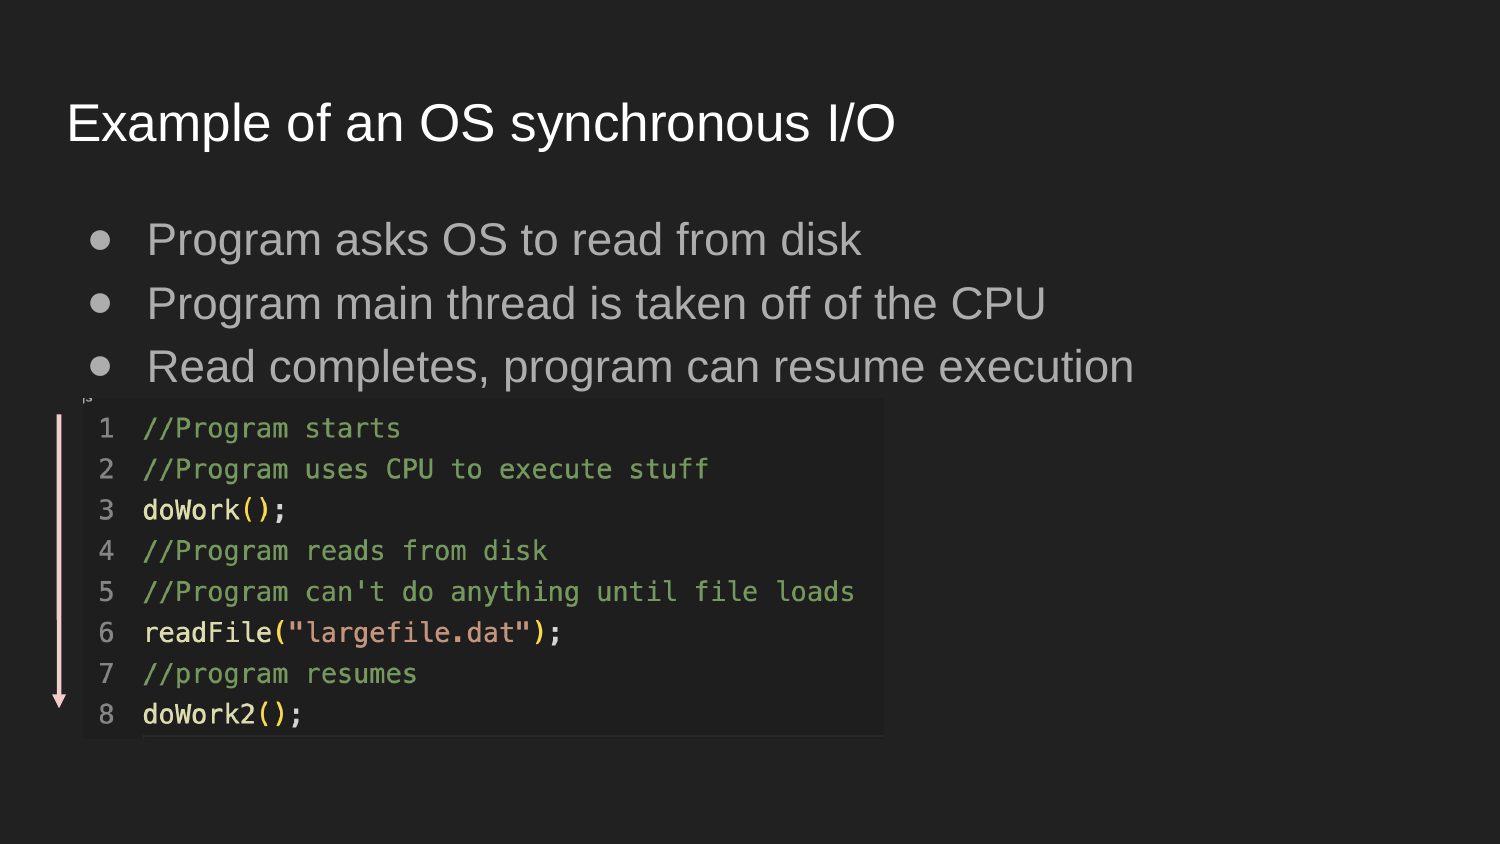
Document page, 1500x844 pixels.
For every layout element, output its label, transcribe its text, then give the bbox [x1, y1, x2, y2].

list Program asks OS to read from disk Program main thread is taken off of the CPU Read completes, program can resume execution [56, 186, 1248, 732]
title Example of an OS synchronous I/O [51, 72, 1449, 167]
picture [83, 398, 884, 740]
